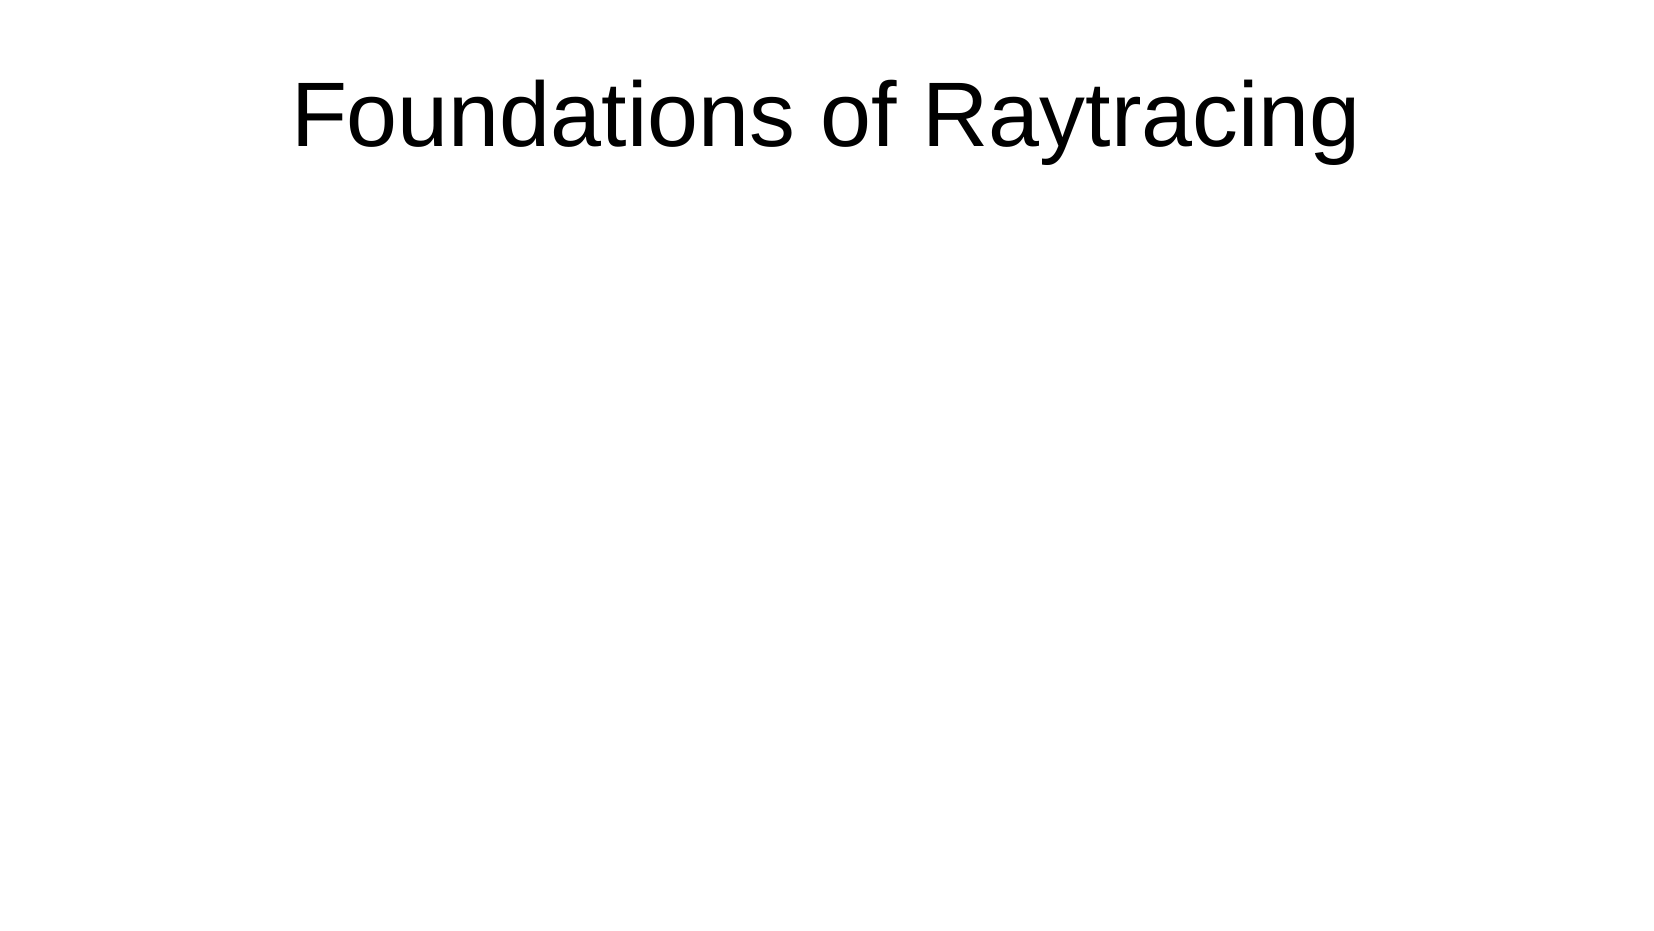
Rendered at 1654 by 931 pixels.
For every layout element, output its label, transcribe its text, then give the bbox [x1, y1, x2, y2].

title Foundations of Raytracing [82, 37, 1571, 193]
